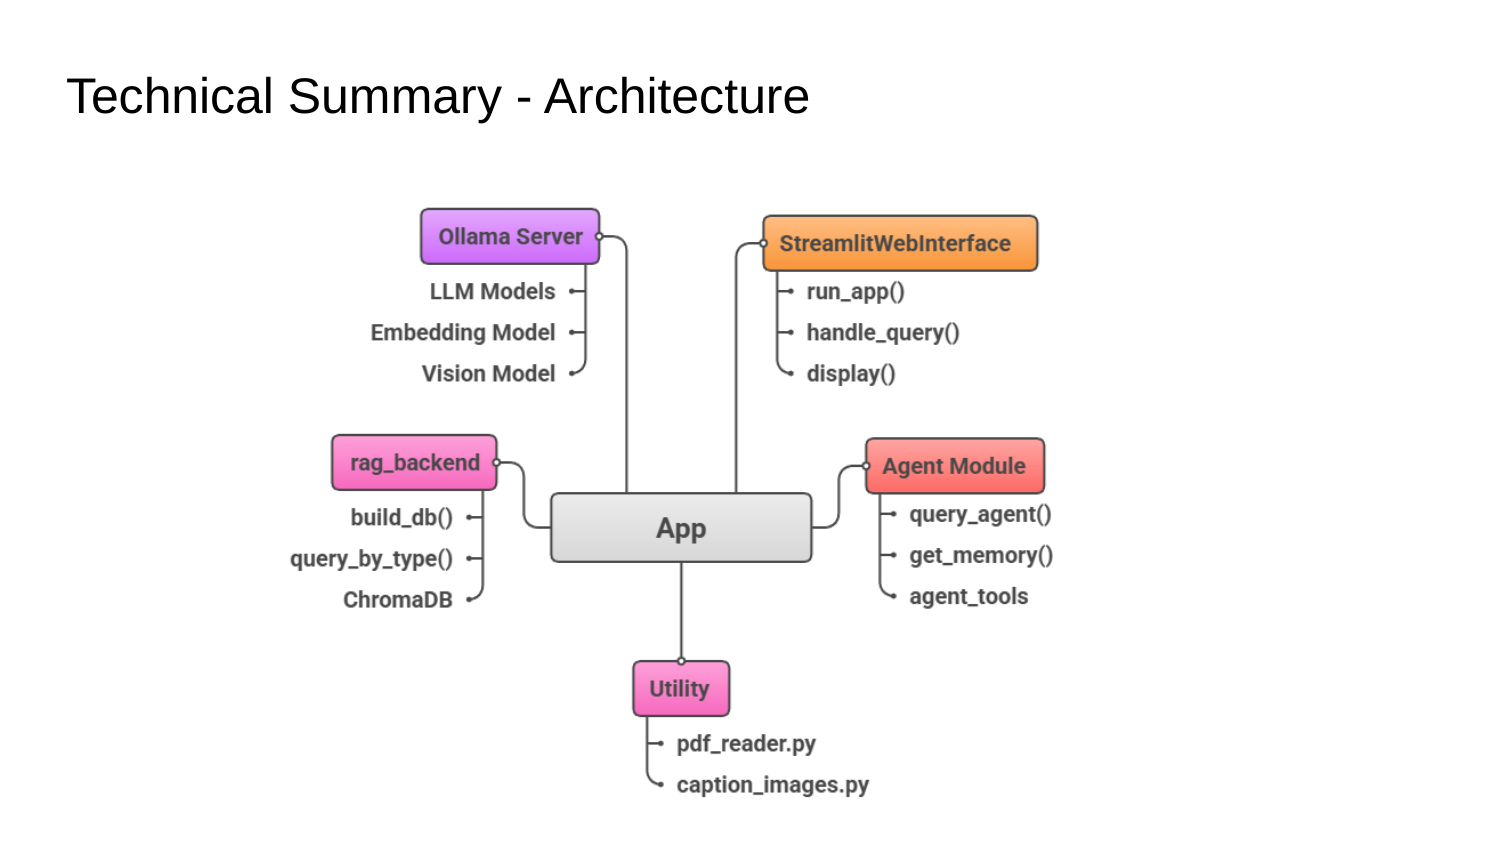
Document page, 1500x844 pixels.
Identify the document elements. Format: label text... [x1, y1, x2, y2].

picture [147, 72, 1182, 844]
title Technical Summary - Architecture [51, 53, 1449, 148]
